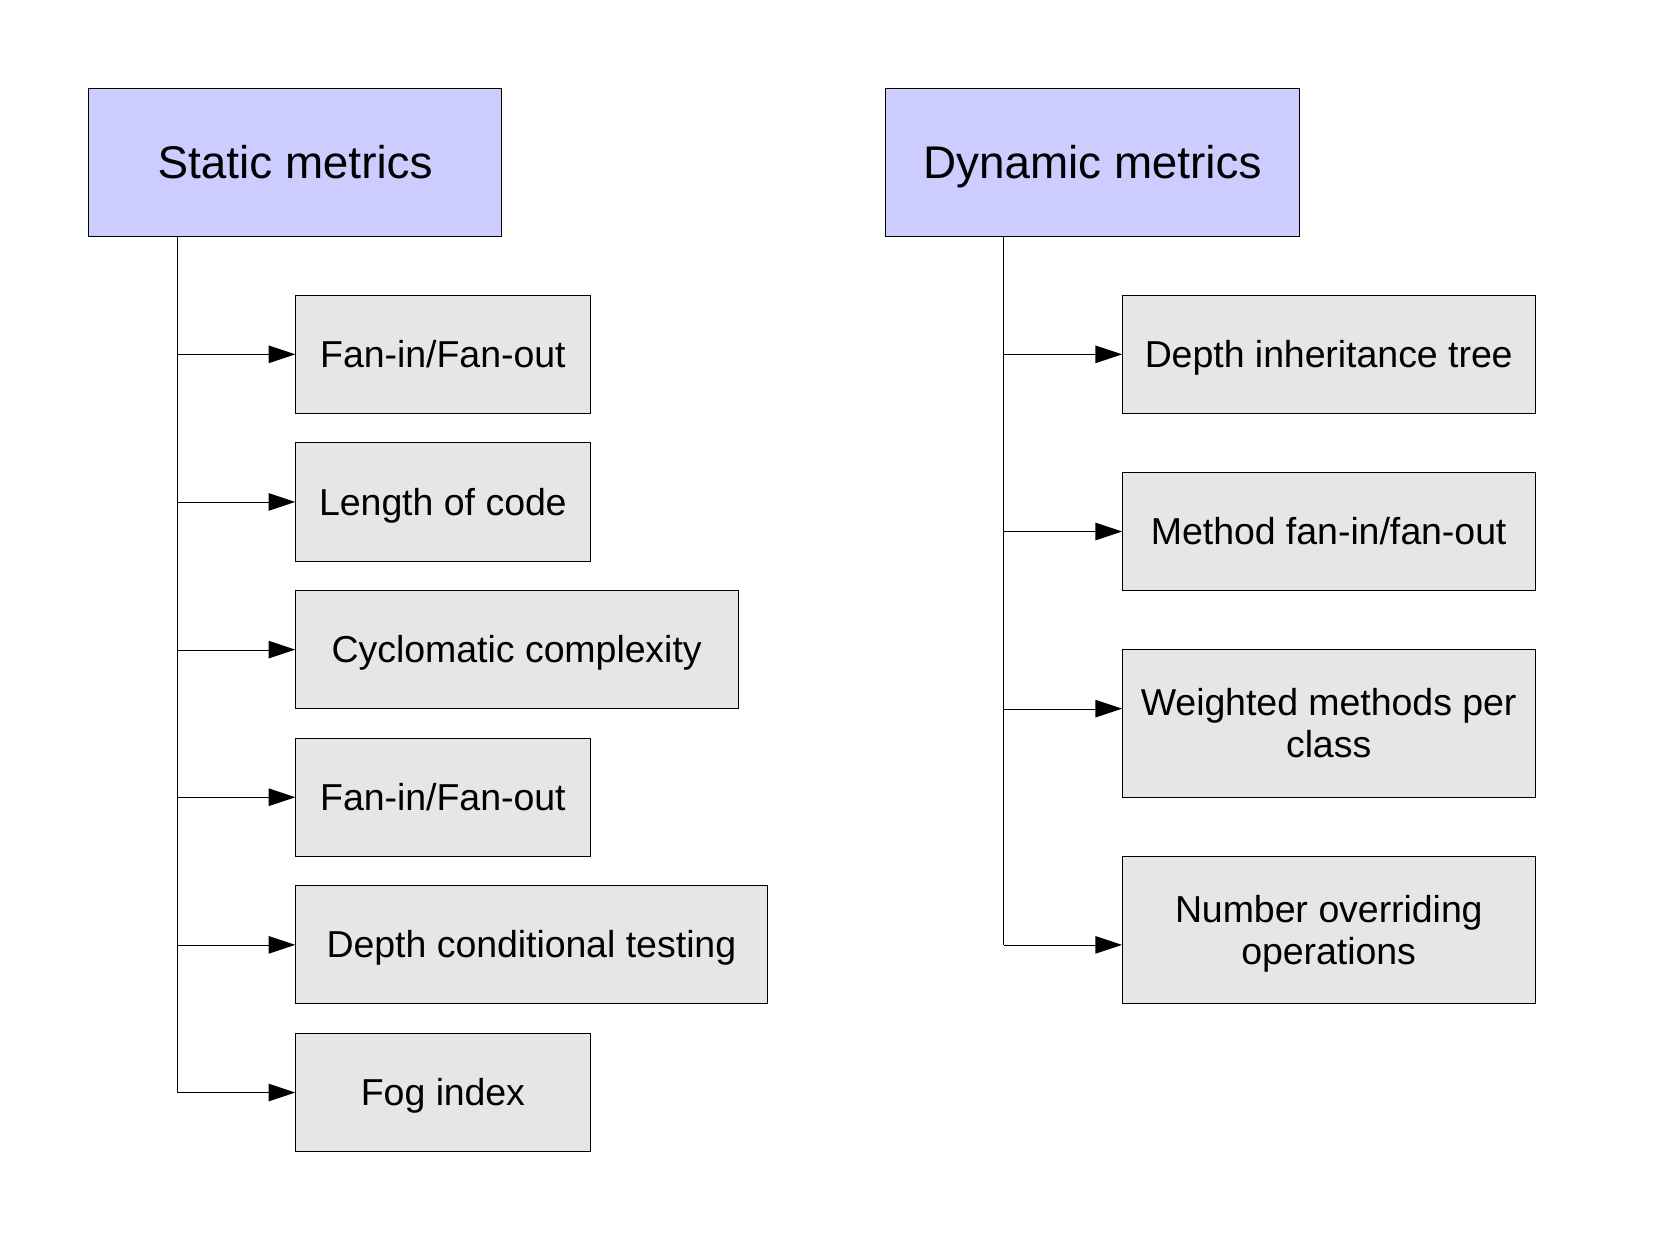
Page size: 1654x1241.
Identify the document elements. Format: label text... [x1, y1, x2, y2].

text_box Static metrics [88, 88, 502, 237]
text_box Cyclomatic complexity [295, 590, 739, 709]
text_box Fan-in/Fan-out [295, 295, 591, 414]
text_box Weighted methods per class [1122, 649, 1536, 798]
text_box Method fan-in/fan-out [1122, 472, 1536, 591]
text_box Length of code [295, 442, 591, 562]
text_box Dynamic metrics [885, 88, 1300, 237]
text_box Number overriding operations [1122, 856, 1536, 1004]
text_box Fan-in/Fan-out [295, 738, 591, 857]
text_box Depth conditional testing [295, 885, 768, 1004]
text_box Fog index [295, 1033, 591, 1152]
text_box Depth inheritance tree [1122, 295, 1536, 414]
